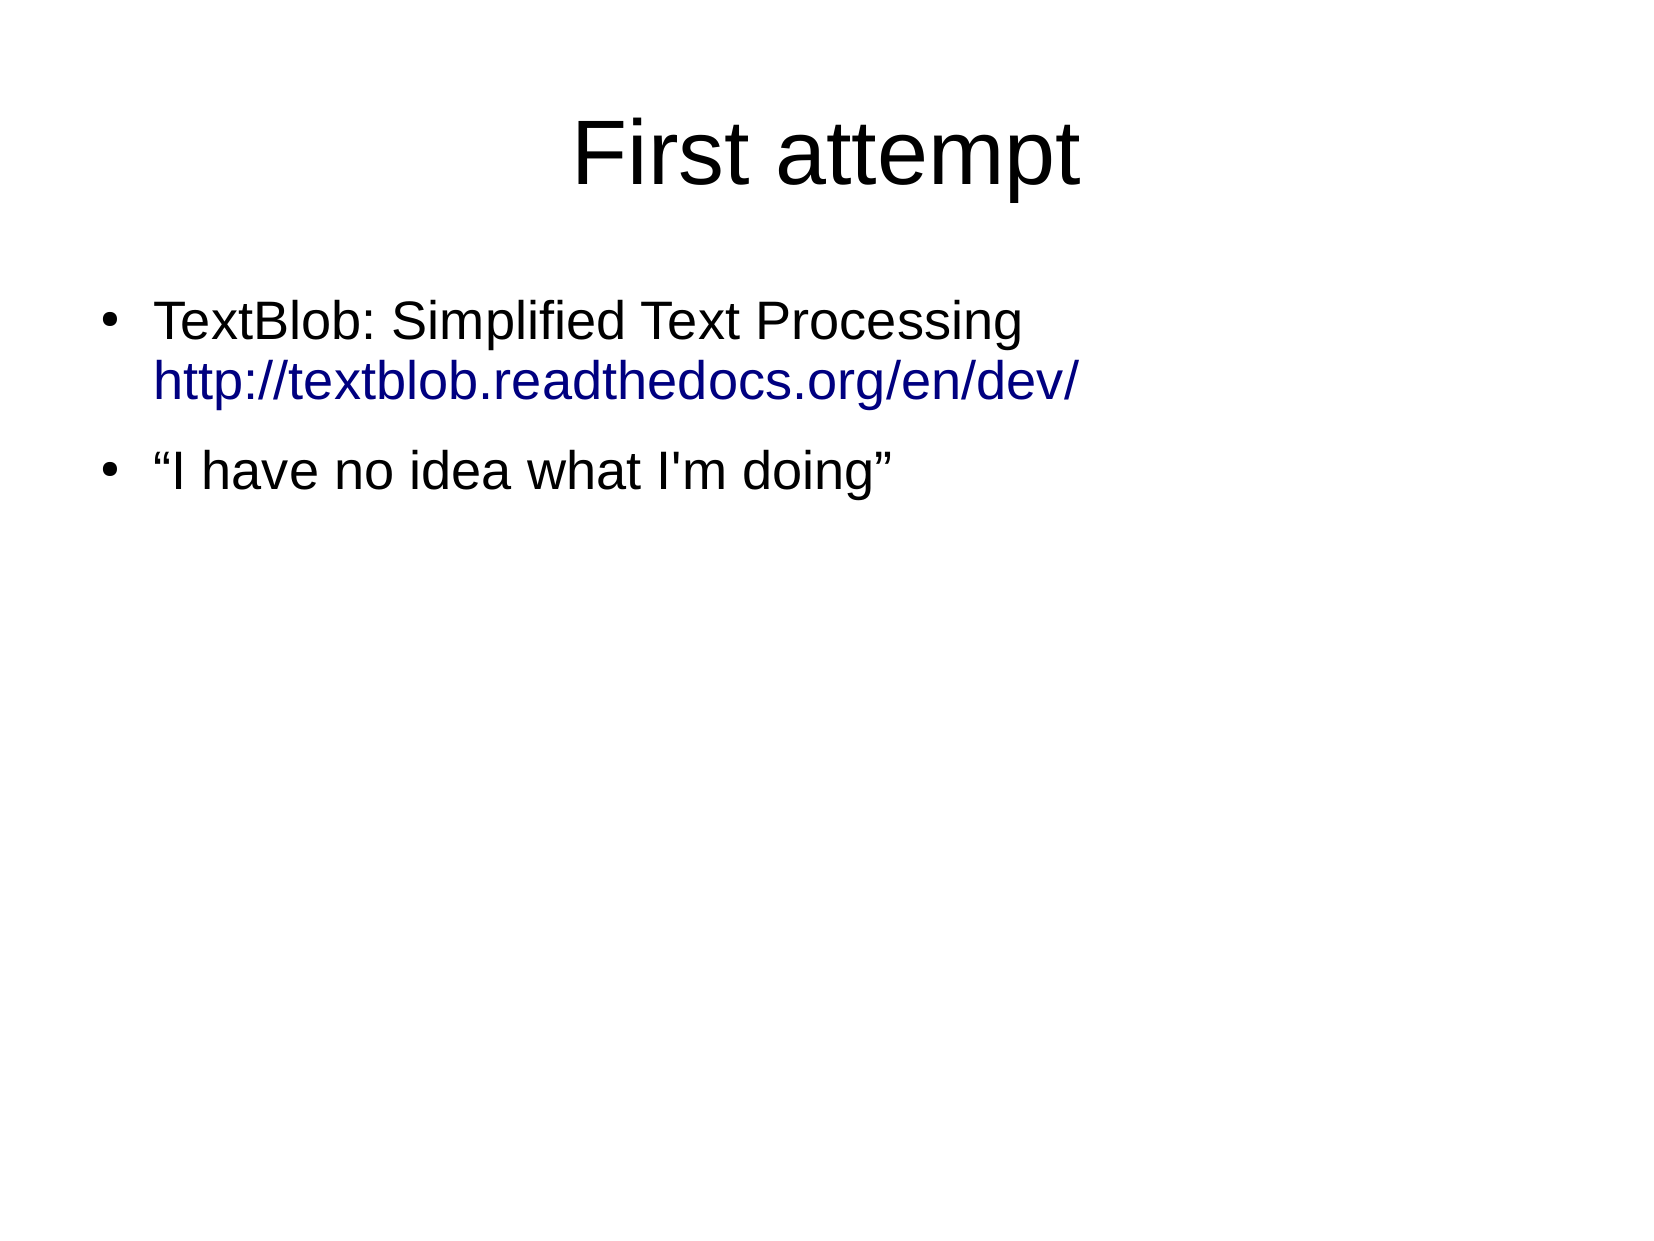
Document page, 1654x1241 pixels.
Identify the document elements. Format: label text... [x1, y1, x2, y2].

title First attempt [82, 49, 1571, 257]
list TextBlob: Simplified Text Processing http://textblob.readthedocs.org/en/dev/ “I have no idea what I'm doing” [82, 290, 1538, 1010]
